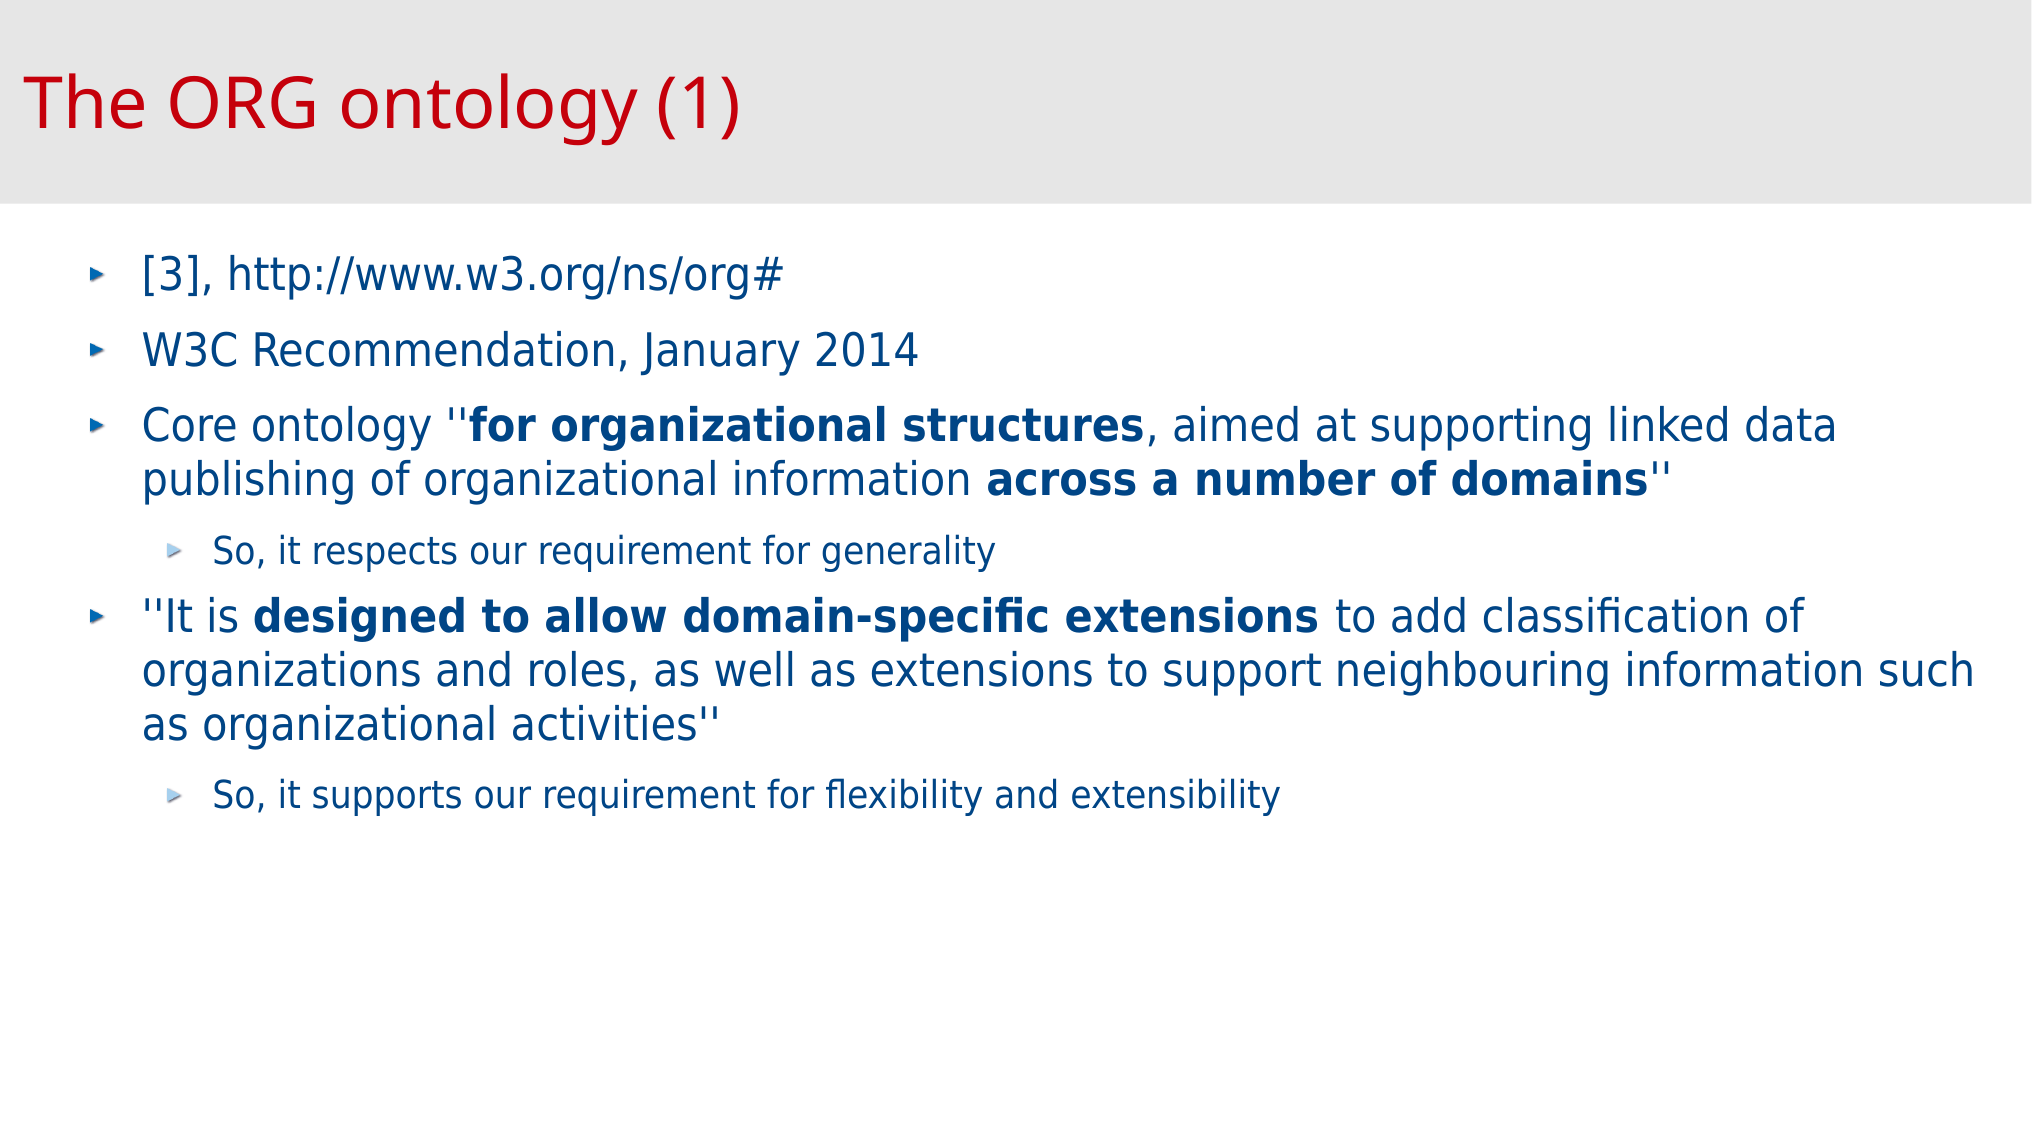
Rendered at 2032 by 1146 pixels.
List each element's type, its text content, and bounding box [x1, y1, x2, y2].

list [3], http://www.w3.org/ns/org# W3C Recommendation, January 2014 Core ontology ''for organizational structures, aimed at supporting linked data publishing of organizational information across a number of domains'' So, it respects our requirement for generality ''It is designed to allow domain-specific extensions to add classification of organizations and roles, as well as extensions to support neighbouring information such as organizational activities'' So, it supports our requirement for flexibility and extensibility [0, 247, 2032, 967]
title The ORG ontology (1) [0, 0, 2032, 204]
